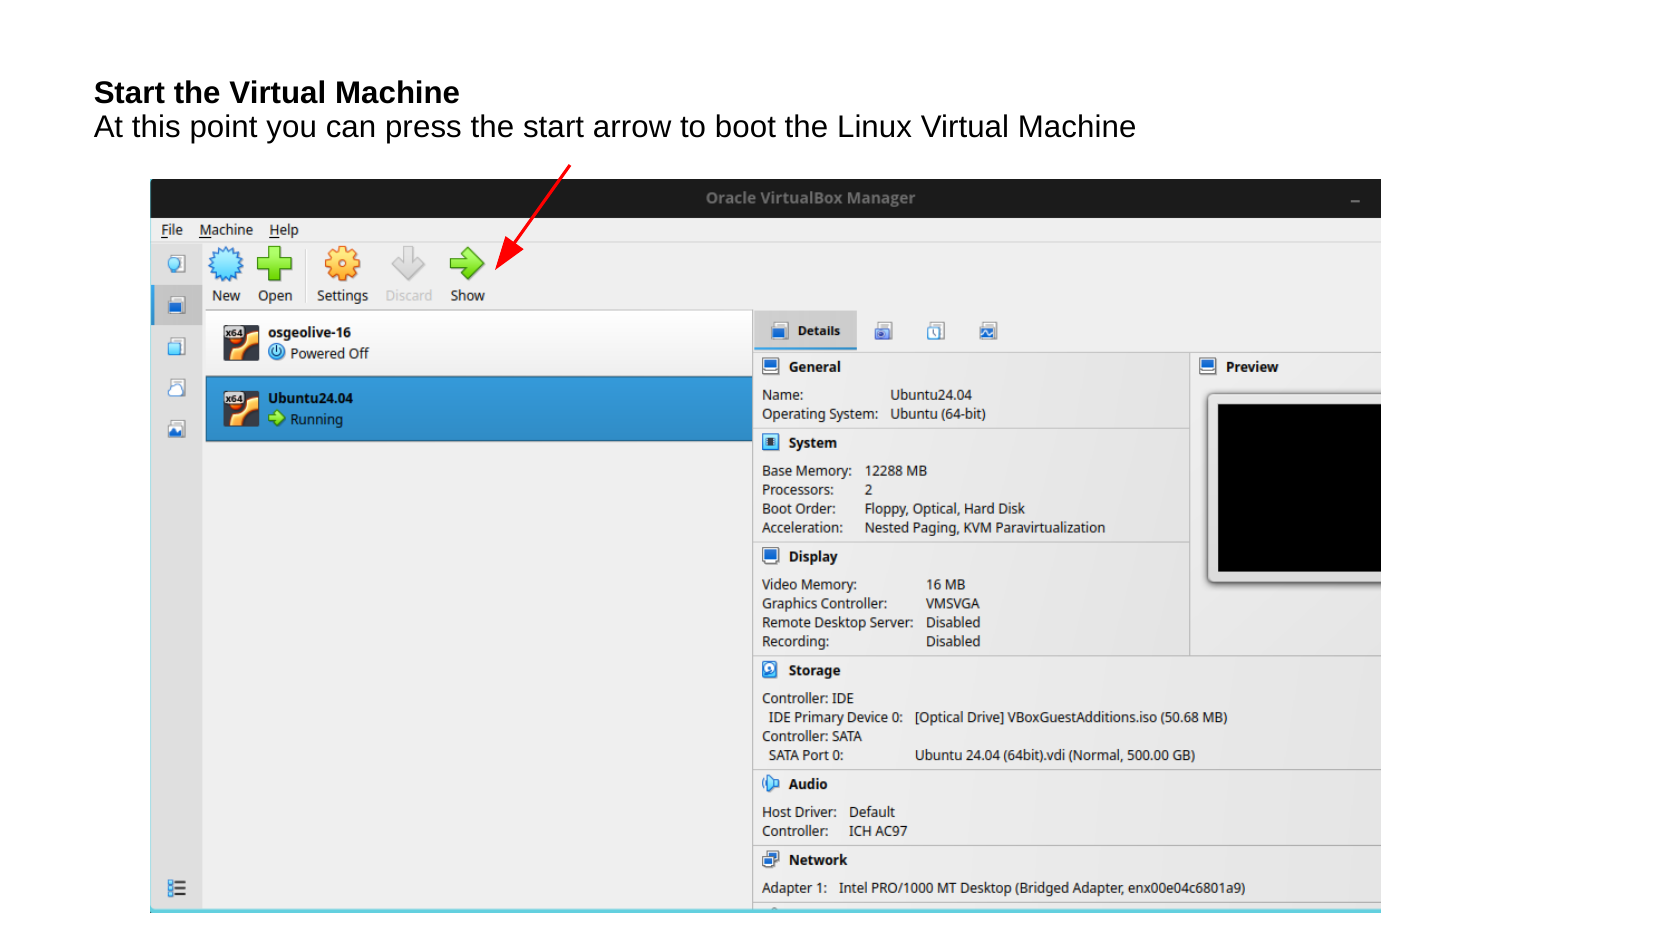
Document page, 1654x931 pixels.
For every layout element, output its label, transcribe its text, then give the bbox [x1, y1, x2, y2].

picture [150, 179, 1381, 913]
text_box Start the Virtual Machine At this point you can press the start arrow to boot the Linux Virtual Machine [79, 67, 1606, 204]
